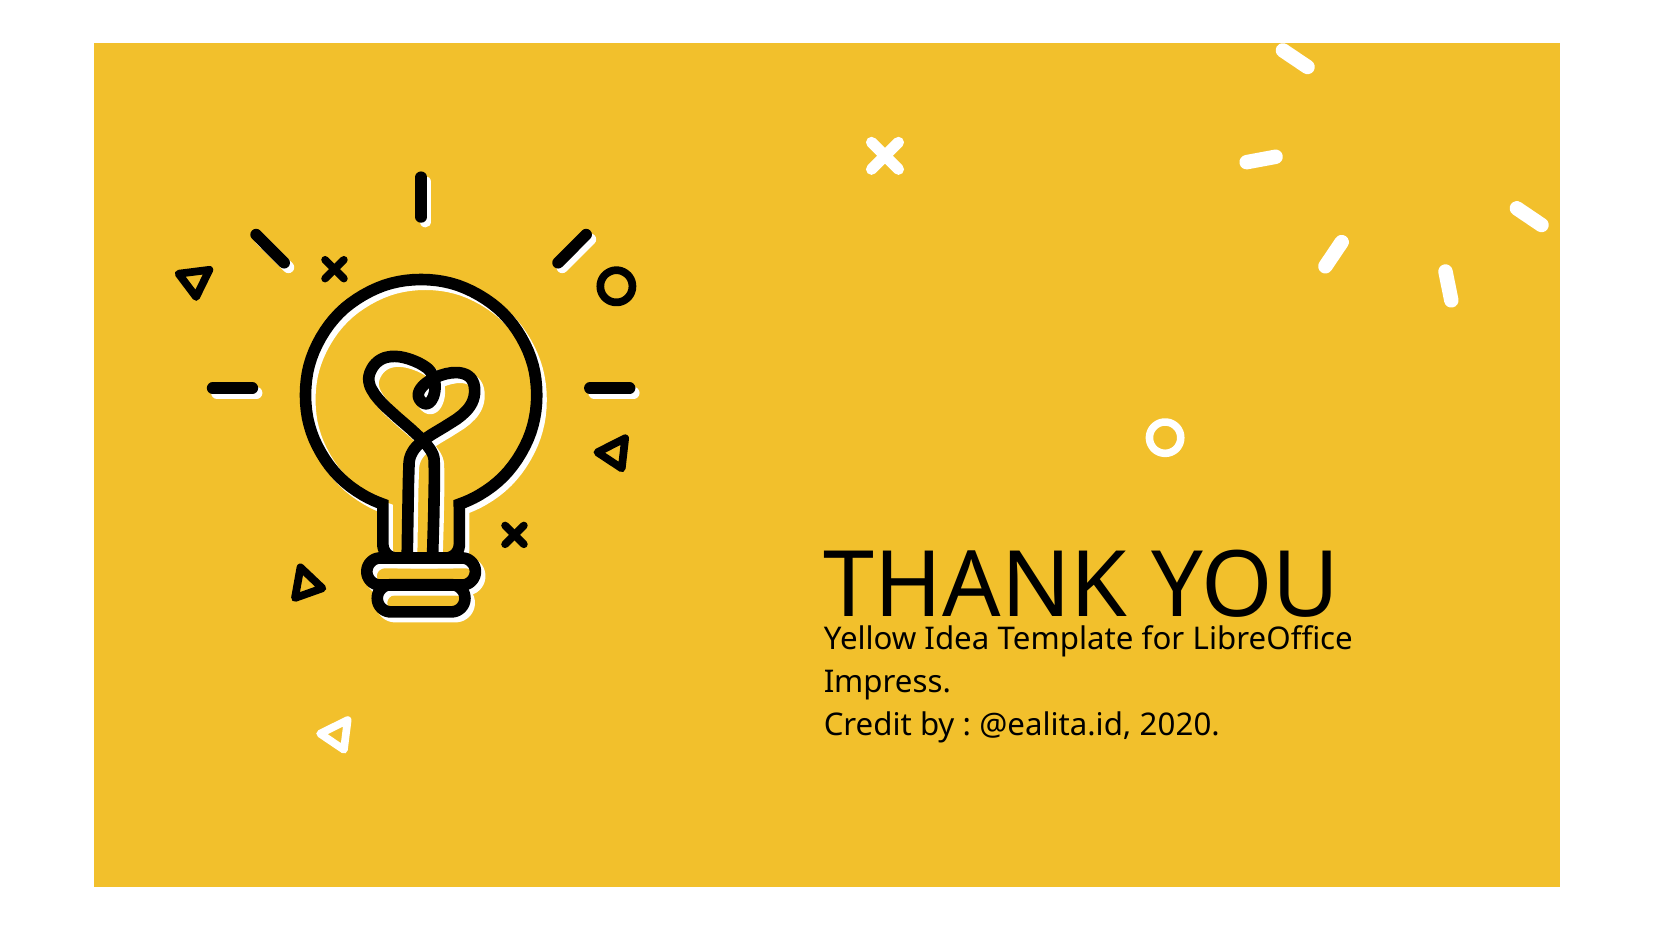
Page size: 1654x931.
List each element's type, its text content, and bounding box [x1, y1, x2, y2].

title Yellow Idea Template for LibreOffice Impress. Credit by : @ealita.id, 2020. [823, 626, 1399, 735]
title THANK YOU [823, 518, 1544, 644]
